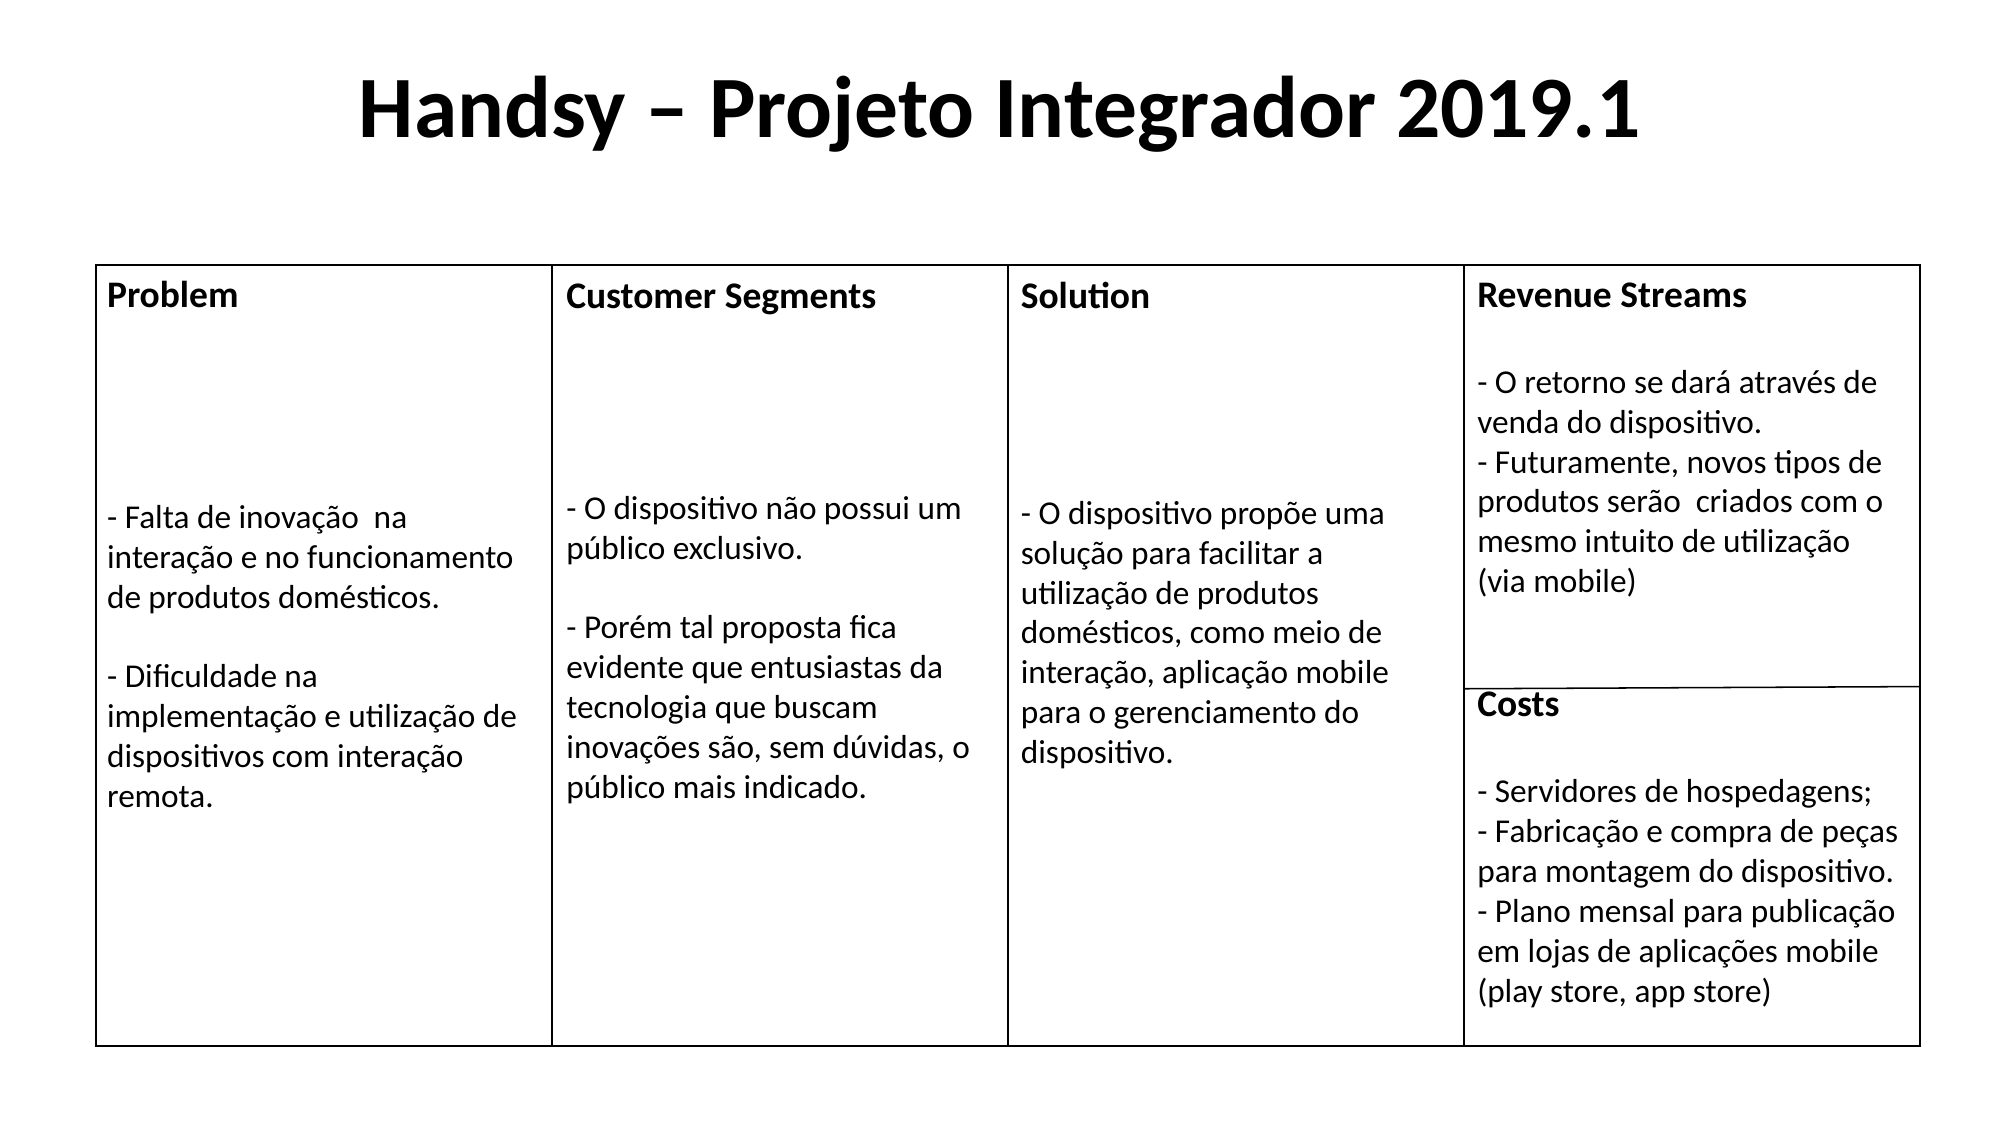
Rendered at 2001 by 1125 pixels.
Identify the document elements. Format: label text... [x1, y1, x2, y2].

text_box Revenue Streams - O retorno se dará através de venda do dispositivo. - Futuramente, novos tipos de produtos serão criados com o mesmo intuito de utilização (via mobile) Costs - Servidores de hospedagens; - Fabricação e compra de peças para montagem do dispositivo. - Plano mensal para publicação em lojas de aplicações mobile (play store, app store) [1463, 688, 1919, 1044]
text_box Handsy – Projeto Integrador 2019.1 [0, 0, 2000, 218]
text_box Revenue Streams - O retorno se dará através de venda do dispositivo. - Futuramente, novos tipos de produtos serão criados com o mesmo intuito de utilização (via mobile) Costs - Servidores de hospedagens; - Fabricação e compra de peças para montagem do dispositivo. - Plano mensal para publicação em lojas de aplicações mobile (play store, app store) [1462, 262, 1919, 687]
text_box Problem - Falta de inovação na interação e no funcionamento de produtos domésticos. - Dificuldade na implementação e utilização de dispositivos com interação remota. [92, 262, 550, 1044]
text_box Solution - O dispositivo propõe uma solução para facilitar a utilização de produtos domésticos, como meio de interação, aplicação mobile para o gerenciamento do dispositivo. [1008, 263, 1463, 1045]
text_box [95, 264, 1920, 1046]
text_box Customer Segments - O dispositivo não possui um público exclusivo. - Porém tal proposta fica evidente que entusiastas da tecnologia que buscam inovações são, sem dúvidas, o público mais indicado. [551, 263, 1008, 1045]
